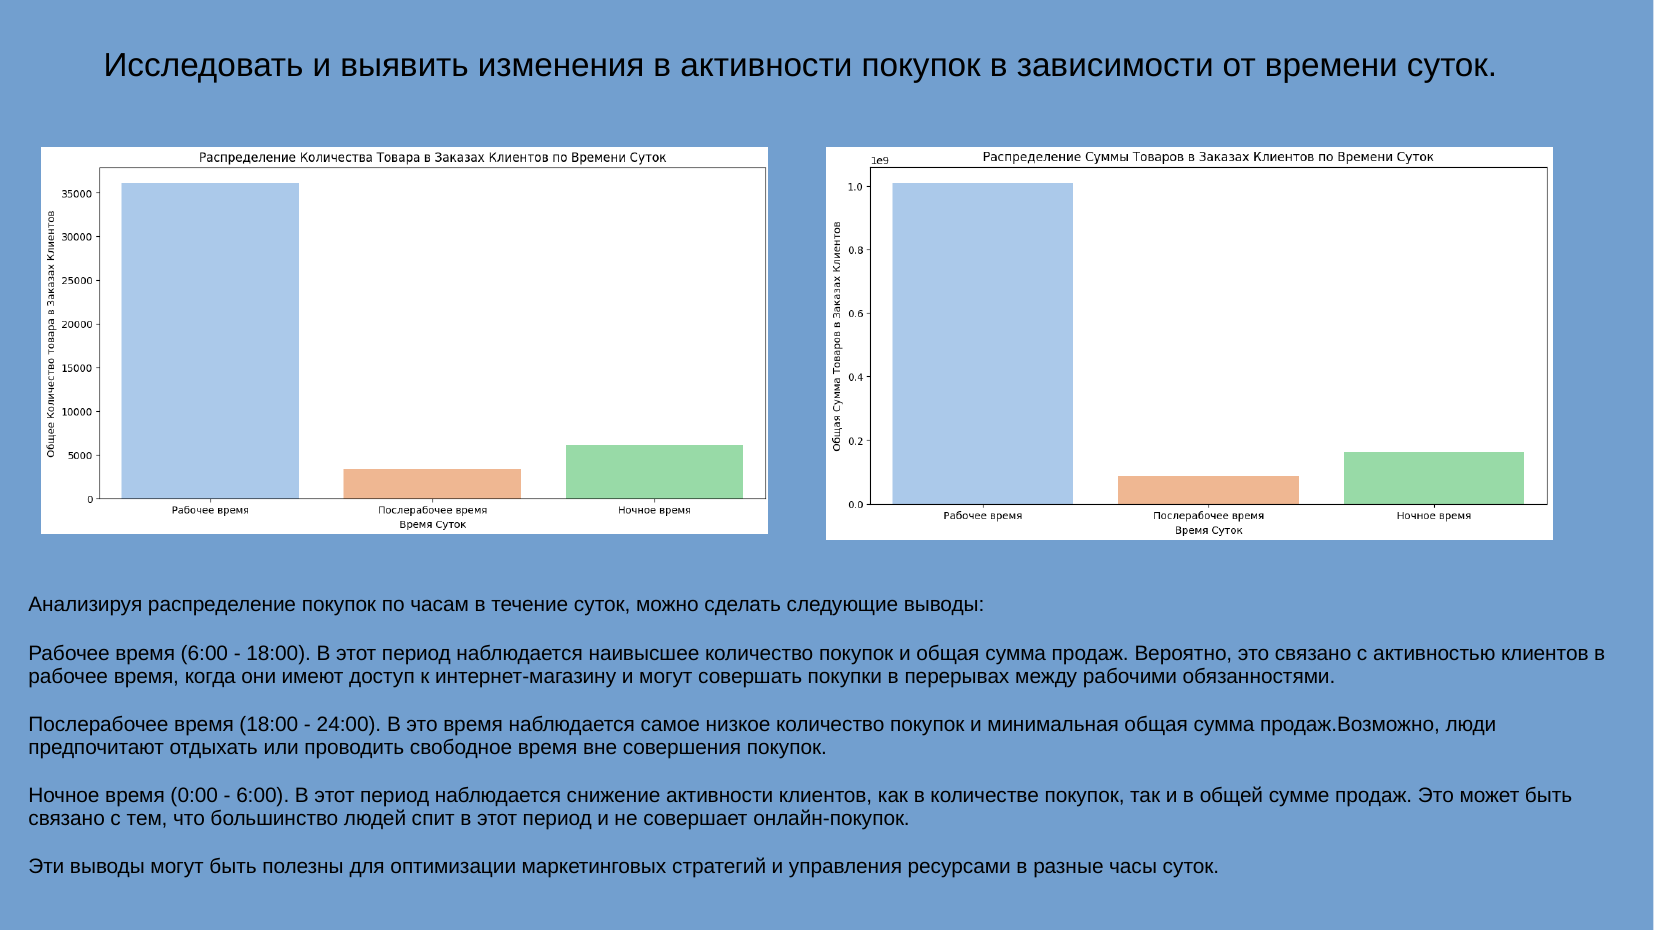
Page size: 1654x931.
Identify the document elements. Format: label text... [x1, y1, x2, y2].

picture [826, 147, 1553, 540]
title Исследовать и выявить изменения в активности покупок в зависимости от времени суток. [23, 11, 1589, 119]
text_box Анализируя распределение покупок по часам в течение суток, можно сделать следующие выводы: Рабочее время (6:00 - 18:00). В этот период наблюдается наивысшее количество покупок и общая сумма продаж. Вероятно, это связано с активностью клиентов в рабочее время, когда они имеют доступ к интернет-магазину и могут совершать покупки в перерывах между рабочими обязанностями. Послерабочее время (18:00 - 24:00). В это время наблюдается самое низкое количество покупок и минимальная общая сумма продаж.Возможно, люди предпочитают отдыхать или проводить свободное время вне совершения покупок. Ночное время (0:00 - 6:00). В этот период наблюдается снижение активности клиентов, как в количестве покупок, так и в общей сумме продаж. Это может быть связано с тем, что большинство людей спит в этот период и не совершает онлайн-покупок. Эти выводы могут быть полезны для оптимизации маркетинговых стратегий и управления ресурсами в разные часы суток. [13, 585, 1641, 886]
picture [41, 147, 768, 534]
